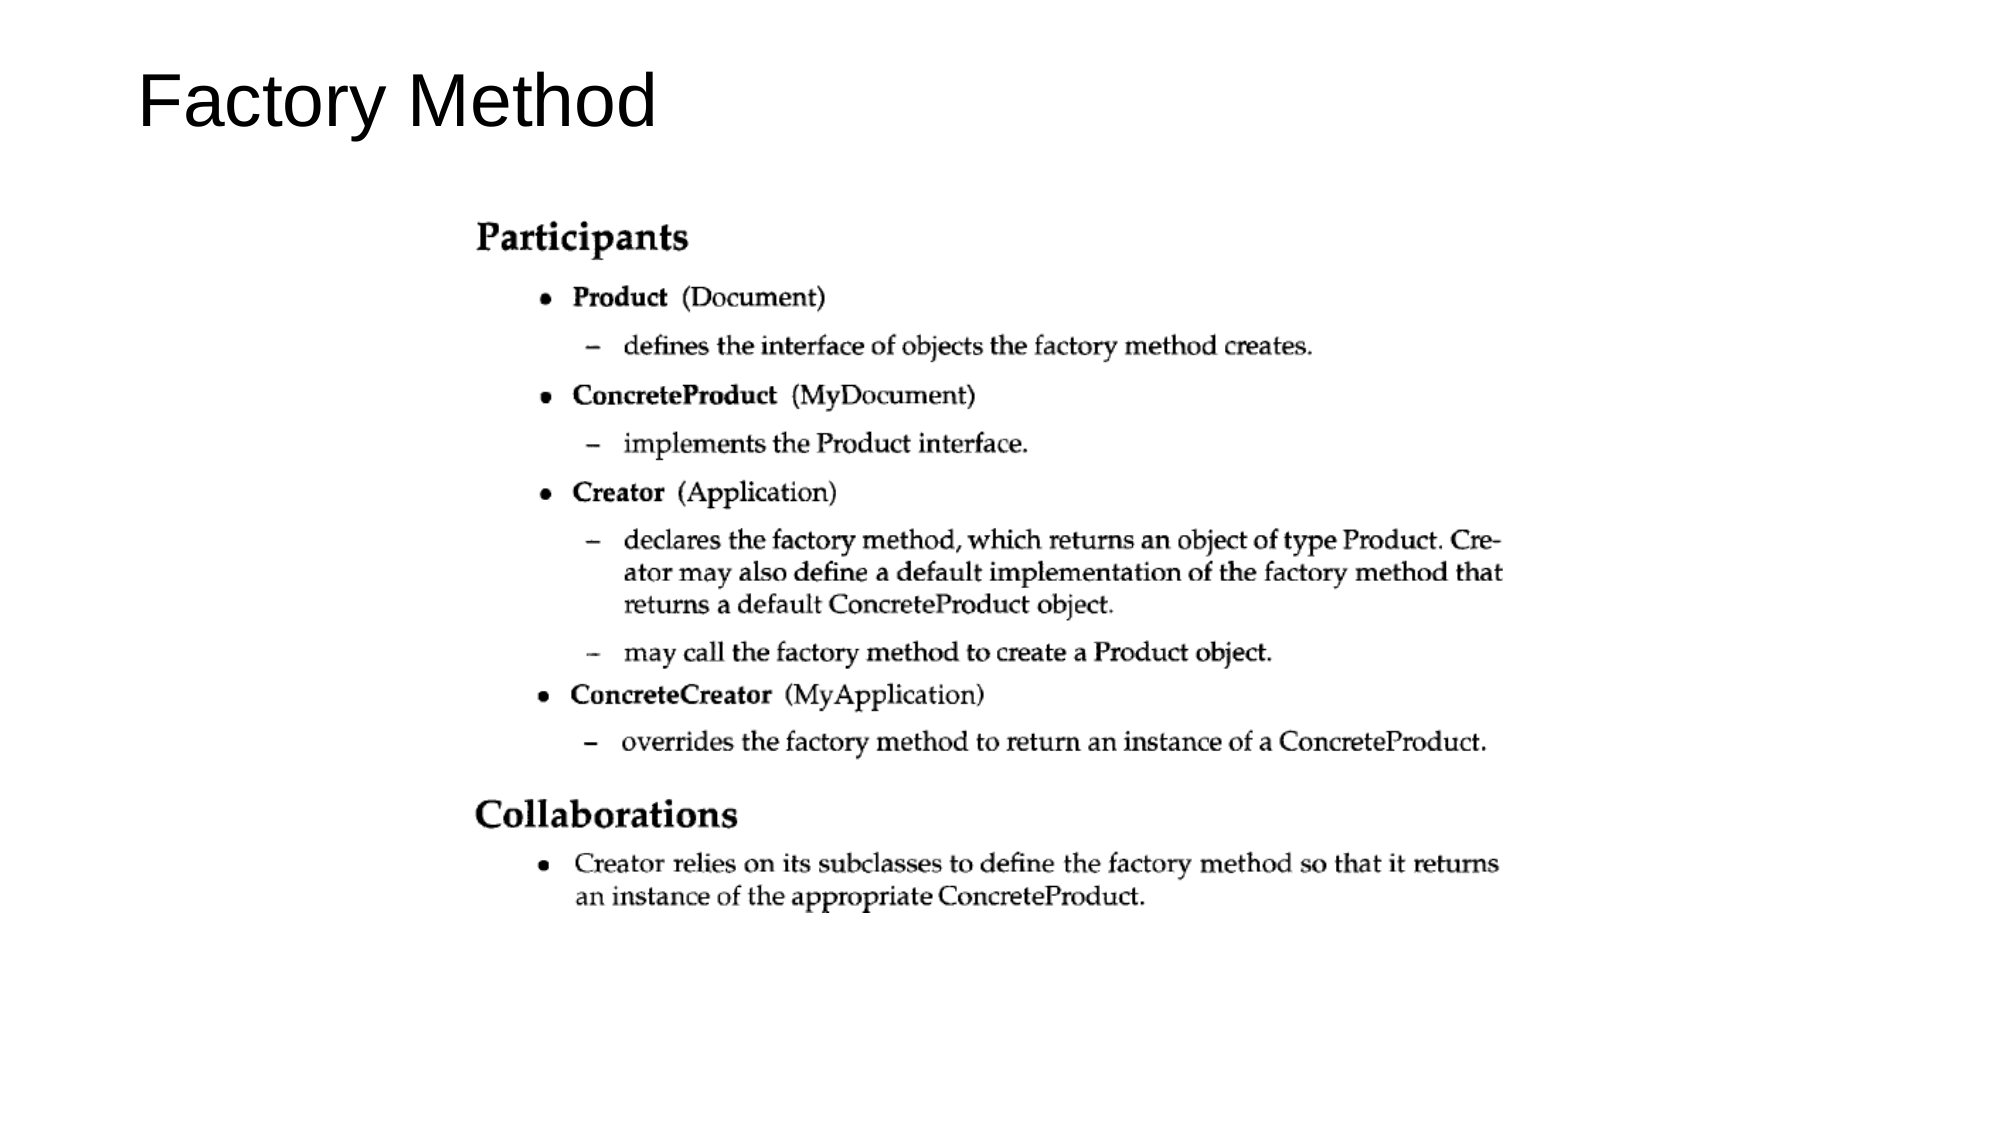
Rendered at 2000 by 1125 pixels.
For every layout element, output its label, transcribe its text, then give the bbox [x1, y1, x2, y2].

picture [465, 209, 1520, 676]
title Factory Method [137, 47, 706, 151]
picture [454, 680, 1505, 913]
